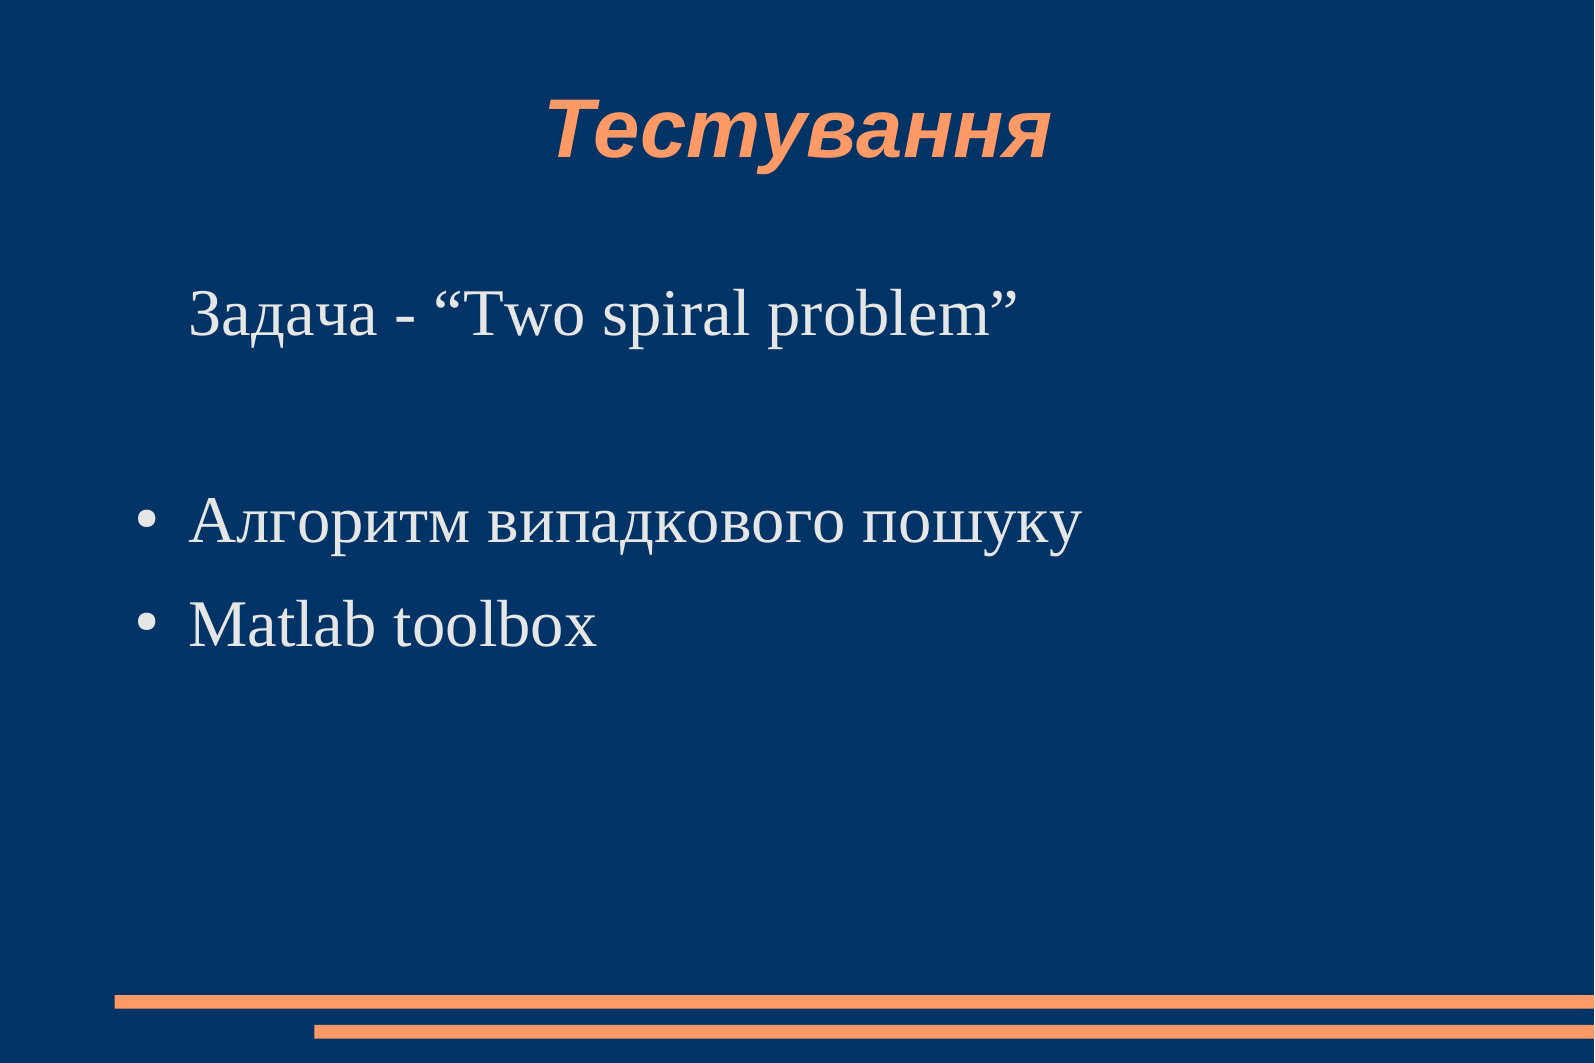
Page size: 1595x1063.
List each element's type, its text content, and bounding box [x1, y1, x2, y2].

title Тестування [117, 39, 1479, 218]
list Задача - “Two spiral problem” Алгоритм випадкового пошуку Matlab toolbox [117, 276, 1505, 971]
